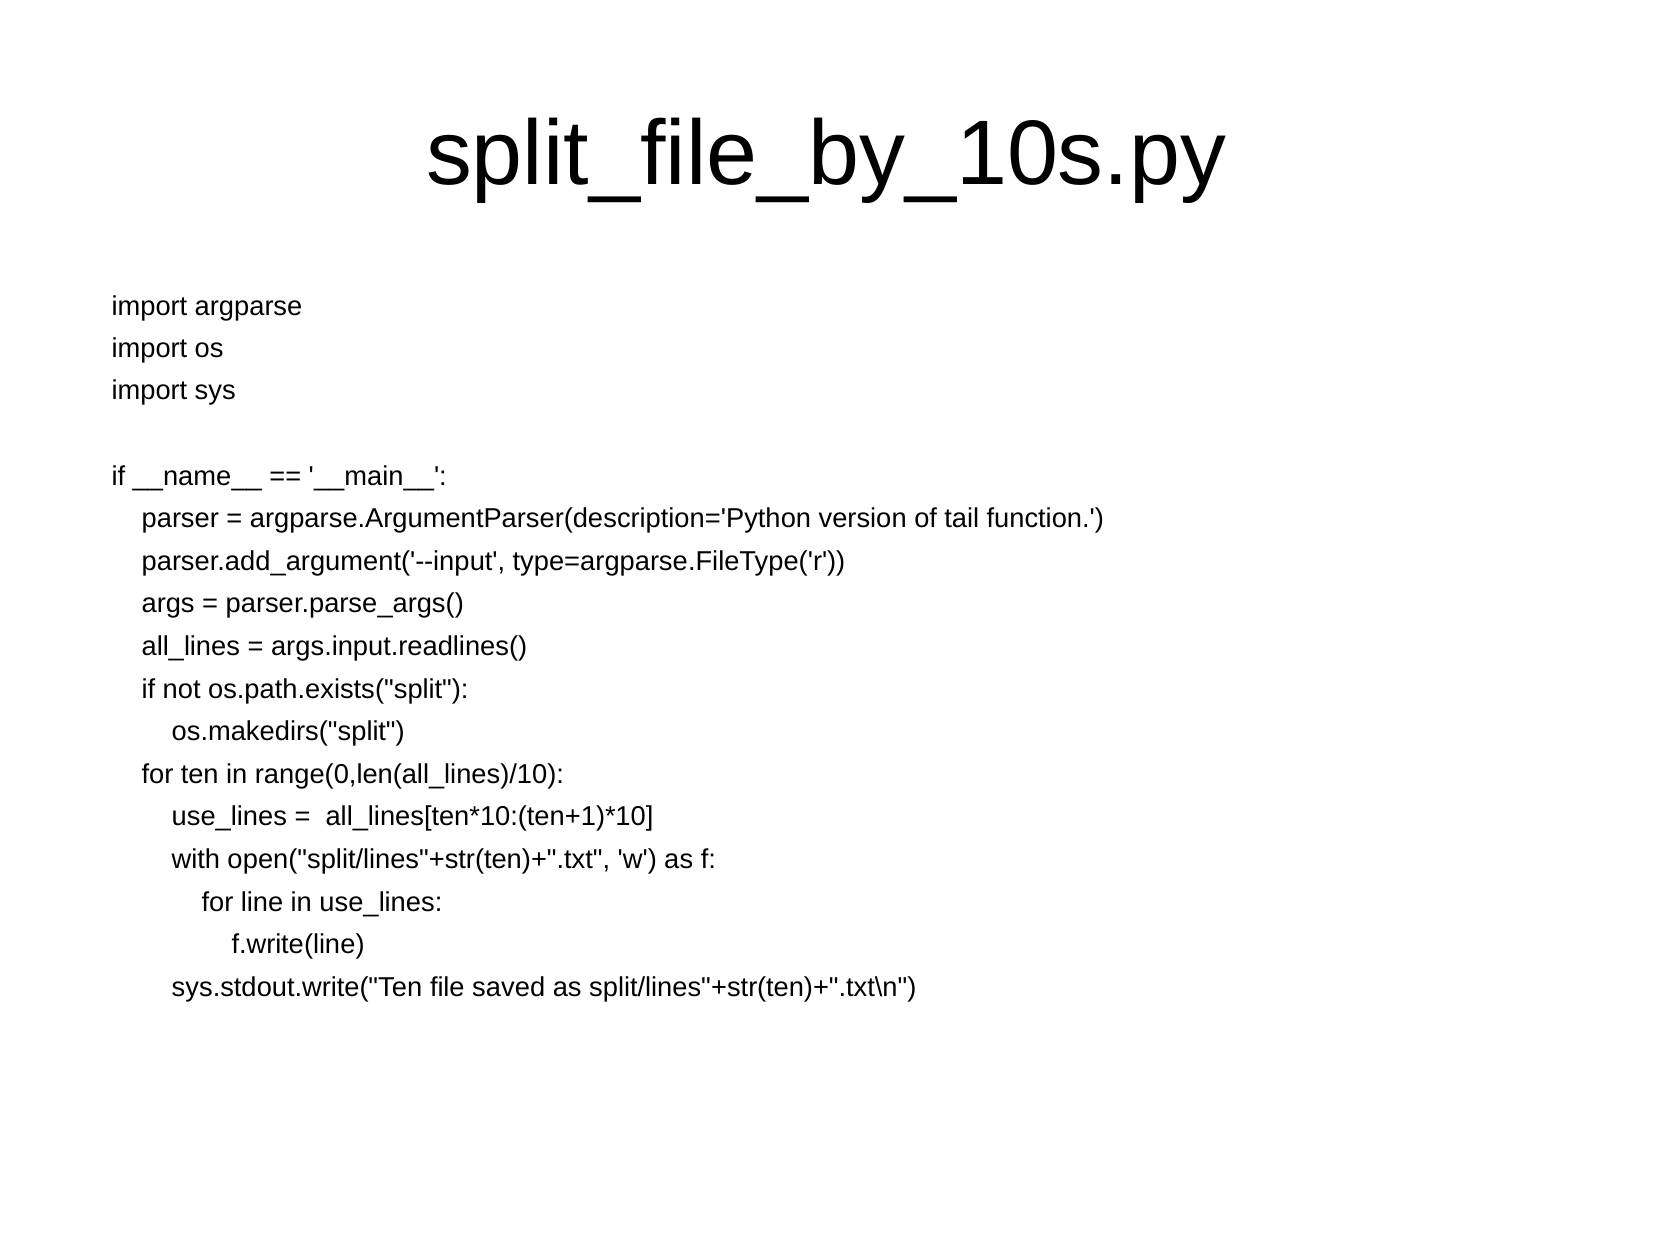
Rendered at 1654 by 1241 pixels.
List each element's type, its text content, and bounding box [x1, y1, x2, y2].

list import argparse import os import sys if __name__ == '__main__': parser = argparse.ArgumentParser(description='Python version of tail function.') parser.add_argument('--input', type=argparse.FileType('r')) args = parser.parse_args() all_lines = args.input.readlines() if not os.path.exists("split"): os.makedirs("split") for ten in range(0,len(all_lines)/10): use_lines = all_lines[ten*10:(ten+1)*10] with open("split/lines"+str(ten)+".txt", 'w') as f: for line in use_lines: f.write(line) sys.stdout.write("Ten file saved as split/lines"+str(ten)+".txt\n") [82, 290, 1571, 1010]
title split_file_by_10s.py [82, 49, 1571, 257]
